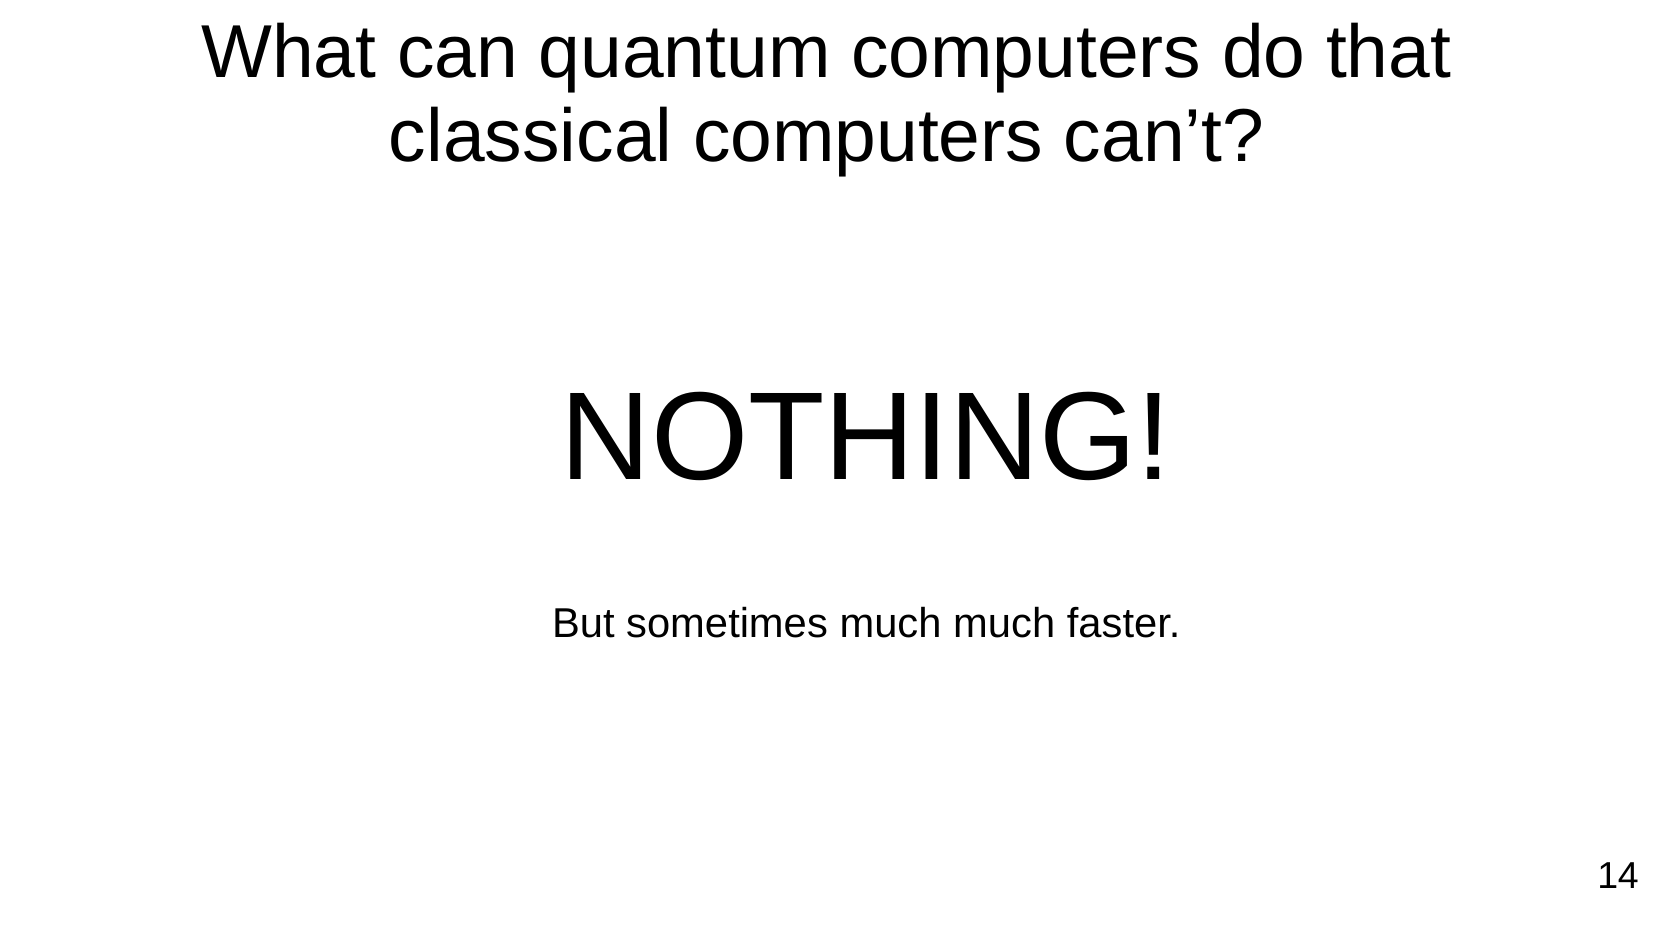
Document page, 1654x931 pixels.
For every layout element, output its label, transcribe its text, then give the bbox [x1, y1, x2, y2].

title What can quantum computers do that classical computers can’t? [82, 9, 1571, 178]
list NOTHING! But sometimes much much faster. [86, 187, 1575, 826]
